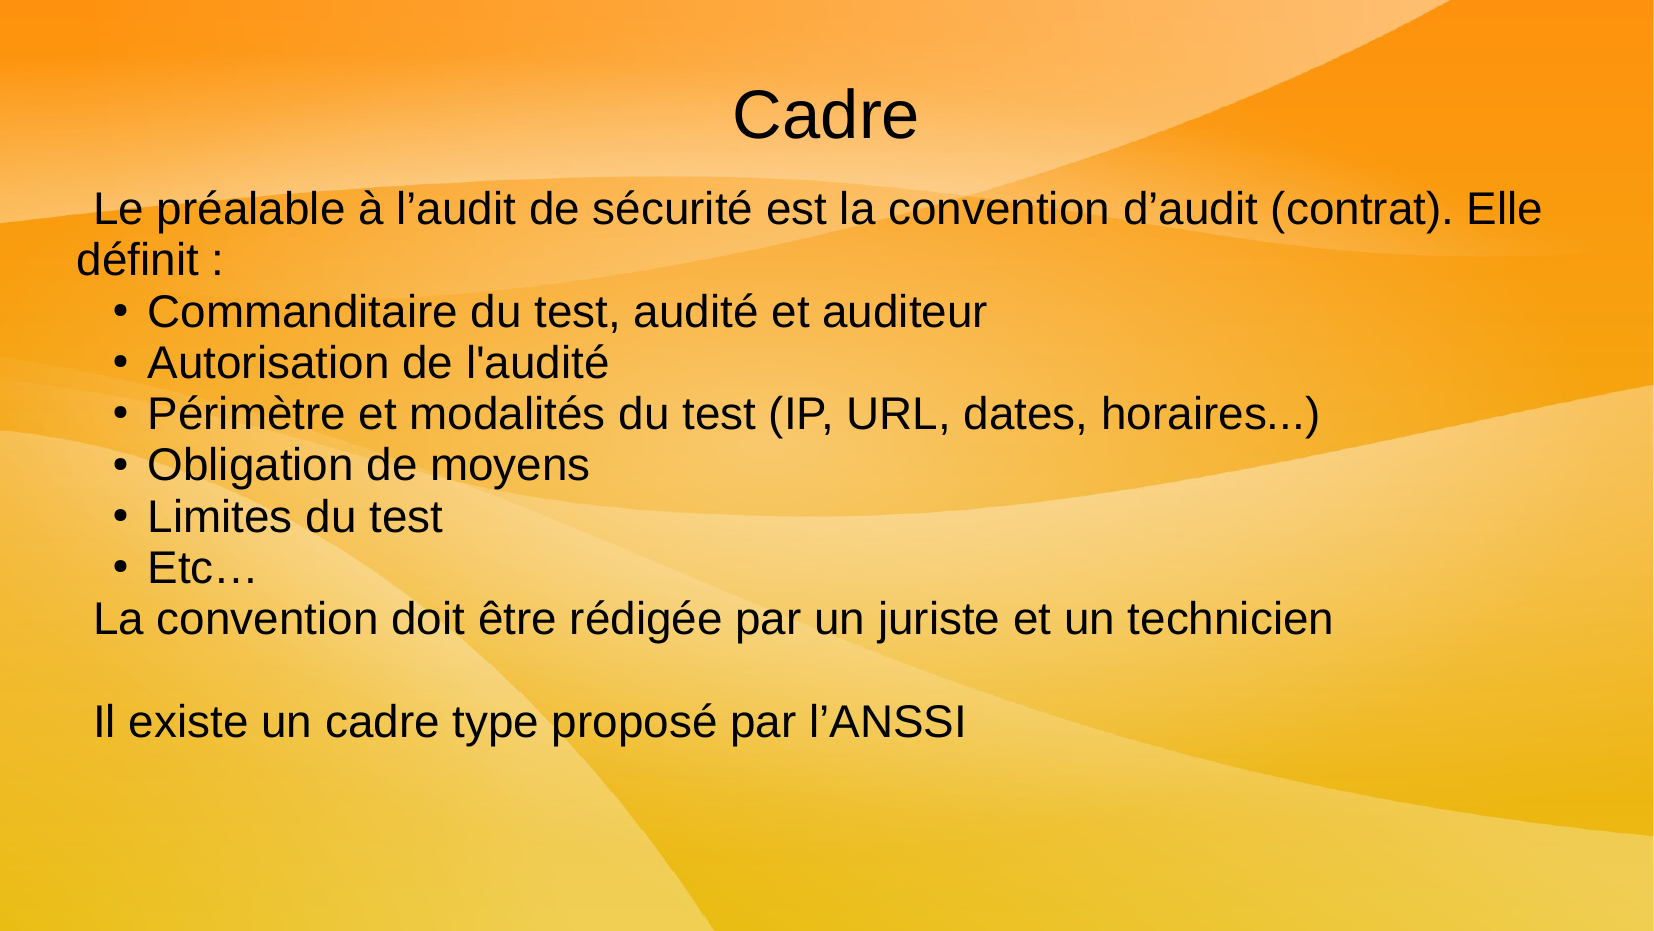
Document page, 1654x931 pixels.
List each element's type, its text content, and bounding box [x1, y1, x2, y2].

subtitle Le préalable à l’audit de sécurité est la convention d’audit (contrat). Elle définit : Commanditaire du test, audité et auditeur Autorisation de l'audité Périmètre et modalités du test (IP, URL, dates, horaires...) Obligation de moyens Limites du test Etc… La convention doit être rédigée par un juriste et un technicien Il existe un cadre type proposé par l’ANSSI [76, 183, 1565, 850]
picture [0, 0, 1654, 931]
title Cadre [82, 37, 1571, 193]
